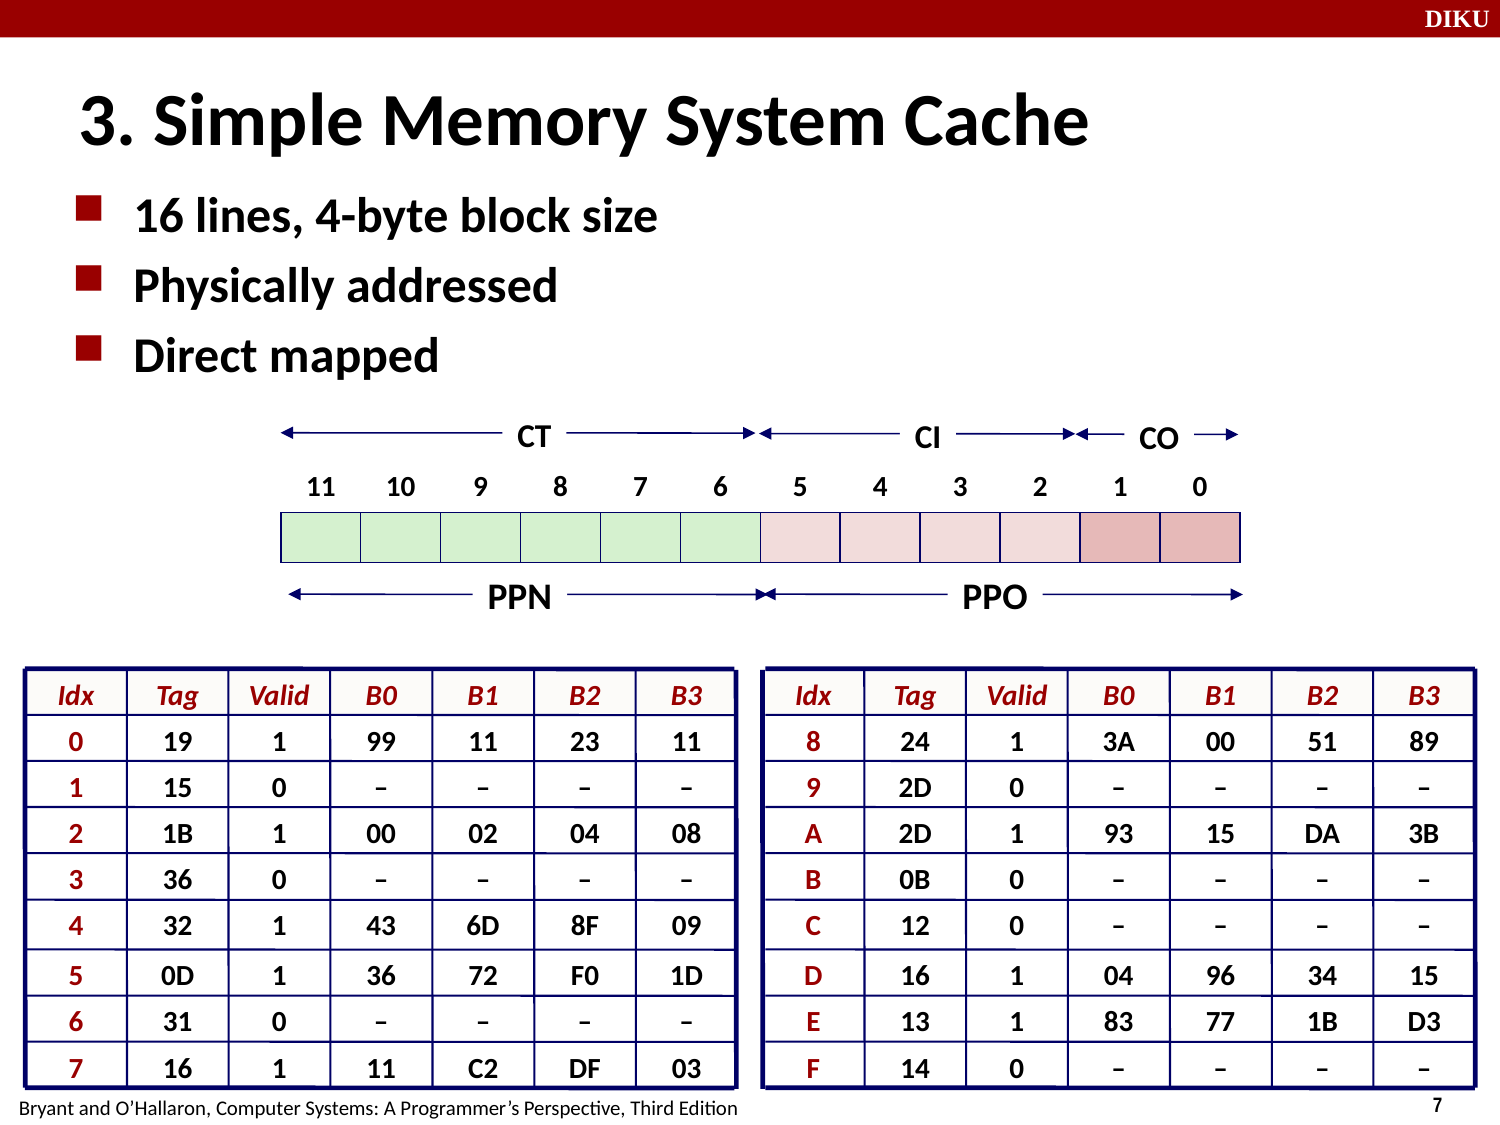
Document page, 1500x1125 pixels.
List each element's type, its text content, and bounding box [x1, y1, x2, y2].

text_box 1 [230, 1043, 329, 1085]
text_box D [765, 951, 863, 994]
text_box 3B [1375, 809, 1472, 852]
text_box – [1069, 763, 1168, 806]
text_box 0 [968, 855, 1066, 898]
text_box – [434, 763, 533, 806]
text_box 1 [967, 809, 1066, 852]
text_box D3 [1375, 997, 1472, 1040]
text_box 7 [600, 462, 680, 513]
text_box 10 [360, 462, 440, 513]
text_box 11 [332, 1043, 431, 1085]
text_box B3 [637, 672, 733, 714]
text_box – [1171, 855, 1270, 898]
text_box 99 [332, 716, 431, 760]
text_box – [332, 763, 431, 806]
text_box [280, 513, 1240, 563]
text_box 09 [637, 901, 733, 948]
text_box 16 [866, 951, 965, 994]
text_box B1 [1171, 672, 1270, 713]
text_box 04 [1069, 951, 1168, 994]
text_box 00 [332, 809, 431, 852]
text_box 15 [1375, 951, 1472, 994]
text_box 4 [840, 462, 920, 513]
text_box 5 [28, 951, 125, 994]
text_box – [536, 997, 634, 1040]
text_box 0B [866, 855, 964, 898]
text_box 24 [866, 716, 964, 759]
text_box 0D [128, 951, 227, 994]
text_box 08 [637, 809, 733, 852]
text_box 34 [1273, 951, 1372, 994]
text_box 19 [128, 716, 227, 759]
text_box – [1273, 1043, 1372, 1085]
text_box 0 [1160, 462, 1240, 513]
text_box 0 [968, 1043, 1066, 1085]
text_box 96 [1171, 951, 1270, 994]
text_box 0 [230, 855, 329, 898]
text_box 6 [680, 462, 760, 513]
text_box 16 lines, 4-byte block size Physically addressed Direct mapped [62, 175, 1425, 413]
text_box 9 [440, 462, 520, 513]
text_box 1 [968, 997, 1066, 1040]
text_box – [637, 997, 733, 1040]
text_box – [1273, 901, 1372, 948]
text_box 3A [1069, 716, 1168, 760]
text_box 14 [866, 1043, 965, 1085]
text_box DA [1273, 809, 1372, 852]
text_box CO [1124, 413, 1194, 469]
text_box 2 [1000, 462, 1080, 513]
text_box – [1273, 763, 1372, 806]
text_box F [766, 1043, 863, 1085]
text_box 7 [28, 1043, 125, 1085]
text_box Valid [230, 672, 329, 713]
text_box 1B [128, 809, 227, 852]
text_box E [766, 997, 863, 1040]
text_box – [1069, 855, 1168, 898]
text_box 11 [434, 717, 533, 760]
text_box A [765, 809, 863, 852]
text_box 1 [967, 716, 1066, 759]
text_box – [1375, 855, 1472, 898]
text_box – [1375, 1043, 1472, 1085]
text_box 89 [1375, 717, 1472, 760]
text_box C2 [434, 1043, 533, 1085]
text_box 8 [520, 462, 600, 513]
text_box 3 [920, 462, 1000, 513]
text_box Idx [765, 672, 863, 713]
text_box 04 [536, 809, 634, 852]
text_box 36 [128, 855, 227, 898]
text_box 23 [536, 717, 634, 760]
text_box 1 [968, 951, 1066, 994]
text_box 0 [28, 716, 125, 759]
text_box – [1171, 901, 1270, 948]
text_box 11 [637, 717, 733, 760]
text_box 1 [1080, 462, 1160, 513]
text_box – [1375, 901, 1472, 948]
text_box – [1069, 1043, 1168, 1085]
text_box 8 [765, 716, 863, 759]
text_box – [1069, 901, 1168, 948]
text_box 93 [1069, 809, 1168, 852]
text_box 1D [637, 951, 733, 994]
text_box B2 [1273, 672, 1372, 714]
text_box – [637, 855, 733, 898]
text_box 0 [230, 763, 329, 806]
text_box 1 [230, 716, 329, 759]
text_box 1 [230, 809, 329, 852]
text_box 03 [637, 1043, 734, 1085]
text_box B1 [434, 672, 533, 713]
text_box 2D [866, 762, 964, 806]
text_box 0 [230, 997, 329, 1040]
text_box 5 [760, 462, 840, 513]
text_box 12 [866, 901, 965, 948]
text_box 16 [129, 1043, 227, 1085]
text_box – [1273, 855, 1372, 898]
text_box 77 [1171, 997, 1270, 1040]
text_box – [1171, 763, 1270, 806]
text_box – [332, 855, 431, 898]
text_box 13 [866, 997, 965, 1040]
text_box C [765, 901, 863, 948]
text_box Valid [967, 672, 1066, 713]
text_box 2D [866, 809, 964, 852]
text_box Idx [28, 672, 125, 713]
text_box 2 [28, 809, 125, 852]
text_box CT [502, 412, 567, 467]
text_box 3. Simple Memory System Cache [63, 68, 1259, 163]
text_box B0 [1069, 672, 1168, 713]
text_box 72 [434, 951, 533, 994]
text_box 31 [129, 997, 227, 1040]
text_box DF [536, 1043, 634, 1085]
text_box – [1375, 763, 1472, 806]
text_box 4 [28, 901, 125, 948]
text_box 51 [1273, 717, 1372, 760]
text_box B0 [332, 672, 431, 713]
text_box 32 [128, 901, 227, 948]
text_box 8F [536, 901, 634, 948]
text_box – [1172, 1043, 1270, 1085]
text_box 3 [28, 855, 125, 898]
text_box 02 [434, 809, 533, 852]
text_box 83 [1069, 997, 1168, 1040]
text_box – [332, 997, 431, 1040]
text_box 9 [765, 762, 863, 805]
text_box 6D [434, 901, 533, 948]
text_box 1 [230, 951, 329, 994]
text_box Tag [128, 672, 227, 713]
text_box 43 [332, 901, 431, 948]
text_box Tag [866, 672, 964, 713]
text_box PPN [472, 570, 568, 631]
text_box PPO [947, 570, 1043, 631]
text_box B2 [536, 672, 634, 714]
text_box 1 [28, 762, 125, 805]
text_box – [536, 855, 634, 898]
text_box 11 [280, 462, 360, 513]
text_box B3 [1375, 672, 1472, 714]
text_box 15 [128, 762, 227, 806]
text_box 1 [230, 901, 329, 948]
text_box 36 [332, 951, 431, 994]
text_box – [434, 855, 533, 898]
text_box 0 [968, 901, 1066, 948]
text_box CI [899, 413, 956, 468]
text_box – [536, 763, 634, 806]
text_box 0 [967, 763, 1066, 806]
text_box B [765, 855, 863, 898]
text_box 00 [1171, 717, 1270, 760]
text_box 6 [28, 997, 125, 1040]
text_box – [434, 997, 533, 1040]
text_box – [637, 763, 733, 806]
text_box 15 [1171, 809, 1270, 852]
text_box F0 [536, 951, 634, 994]
text_box 1B [1273, 997, 1372, 1040]
